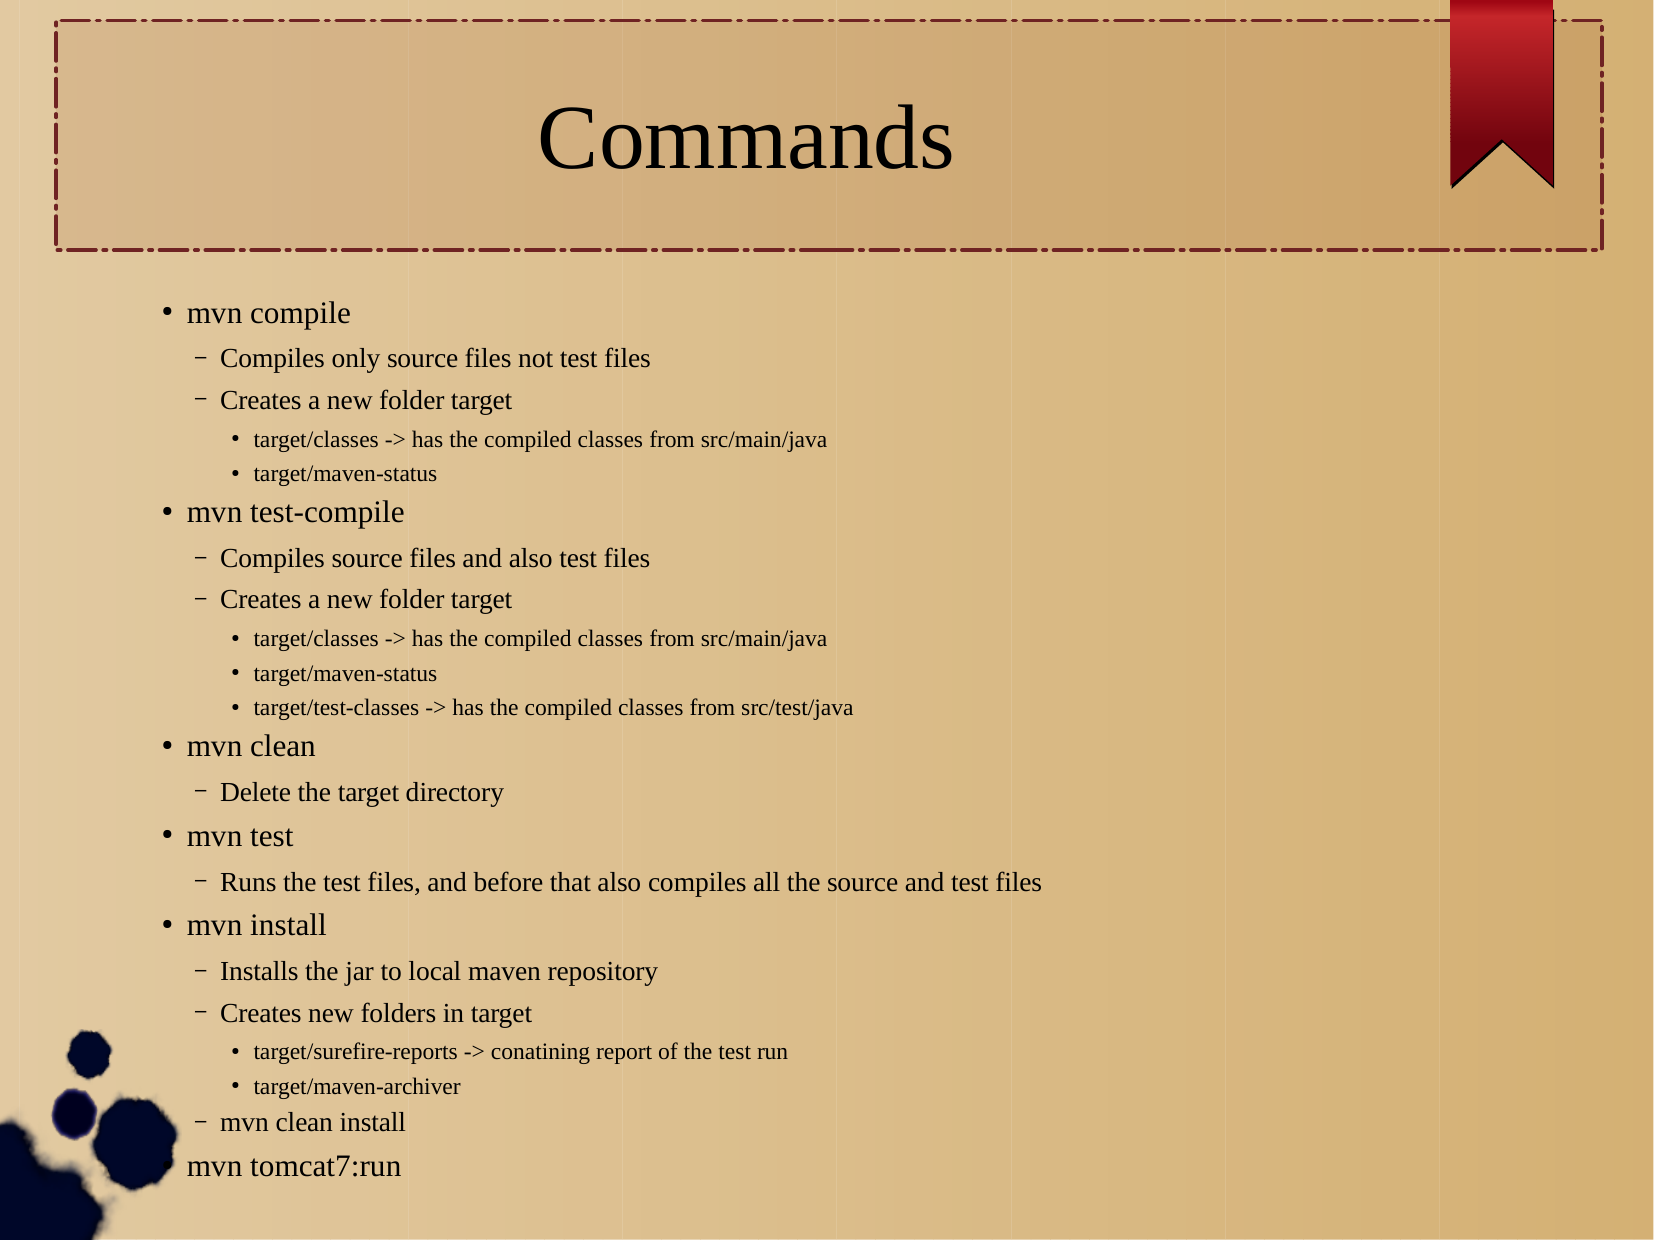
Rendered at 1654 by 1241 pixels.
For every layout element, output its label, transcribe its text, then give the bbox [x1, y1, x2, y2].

list mvn compile Compiles only source files not test files Creates a new folder target target/classes -> has the compiled classes from src/main/java target/maven-status mvn test-compile Compiles source files and also test files Creates a new folder target target/classes -> has the compiled classes from src/main/java target/maven-status target/test-classes -> has the compiled classes from src/test/java mvn clean Delete the target directory mvn test Runs the test files, and before that also compiles all the source and test files mvn install Installs the jar to local maven repository Creates new folders in target target/surefire-reports -> conatining report of the test run target/maven-archiver mvn clean install mvn tomcat7:run [153, 295, 1642, 1190]
title Commands [82, 47, 1412, 229]
